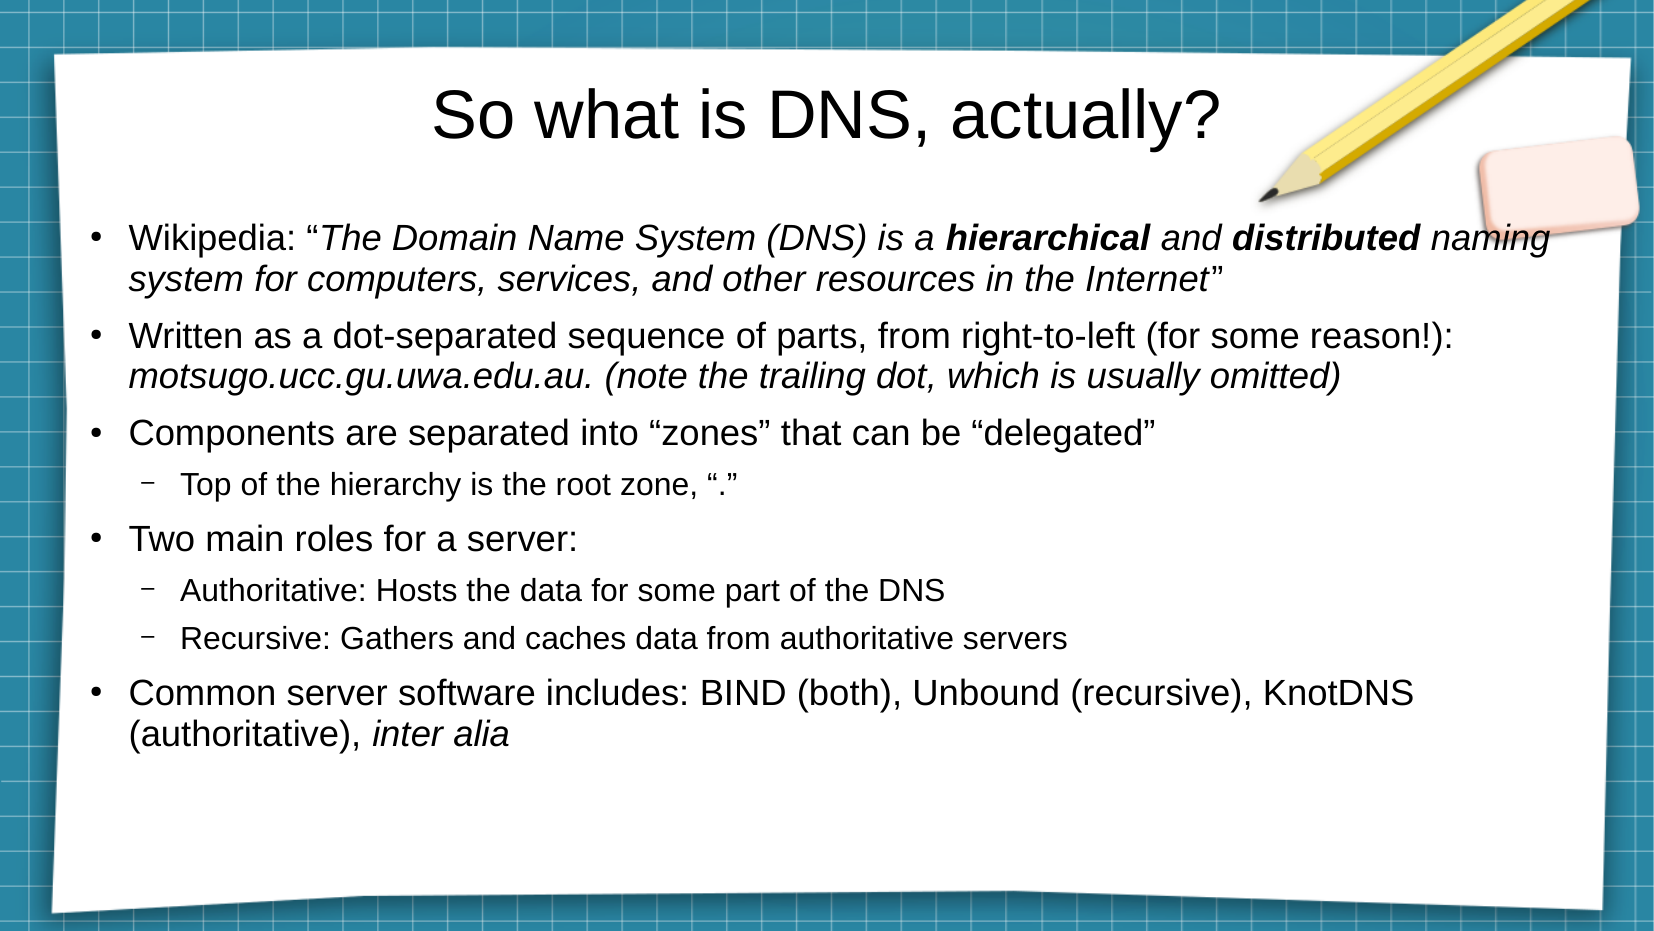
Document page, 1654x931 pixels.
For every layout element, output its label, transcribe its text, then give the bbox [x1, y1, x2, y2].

list Wikipedia: “The Domain Name System (DNS) is a hierarchical and distributed naming system for computers, services, and other resources in the Internet” Written as a dot-separated sequence of parts, from right-to-left (for some reason!): motsugo.ucc.gu.uwa.edu.au. (note the trailing dot, which is usually omitted) Components are separated into “zones” that can be “delegated” Top of the hierarchy is the root zone, “.” Two main roles for a server: Authoritative: Hosts the data for some part of the DNS Recursive: Gathers and caches data from authoritative servers Common server software includes: BIND (both), Unbound (recursive), KnotDNS (authoritative), inter alia [76, 217, 1565, 758]
picture [0, 0, 1654, 931]
title So what is DNS, actually? [82, 37, 1571, 193]
